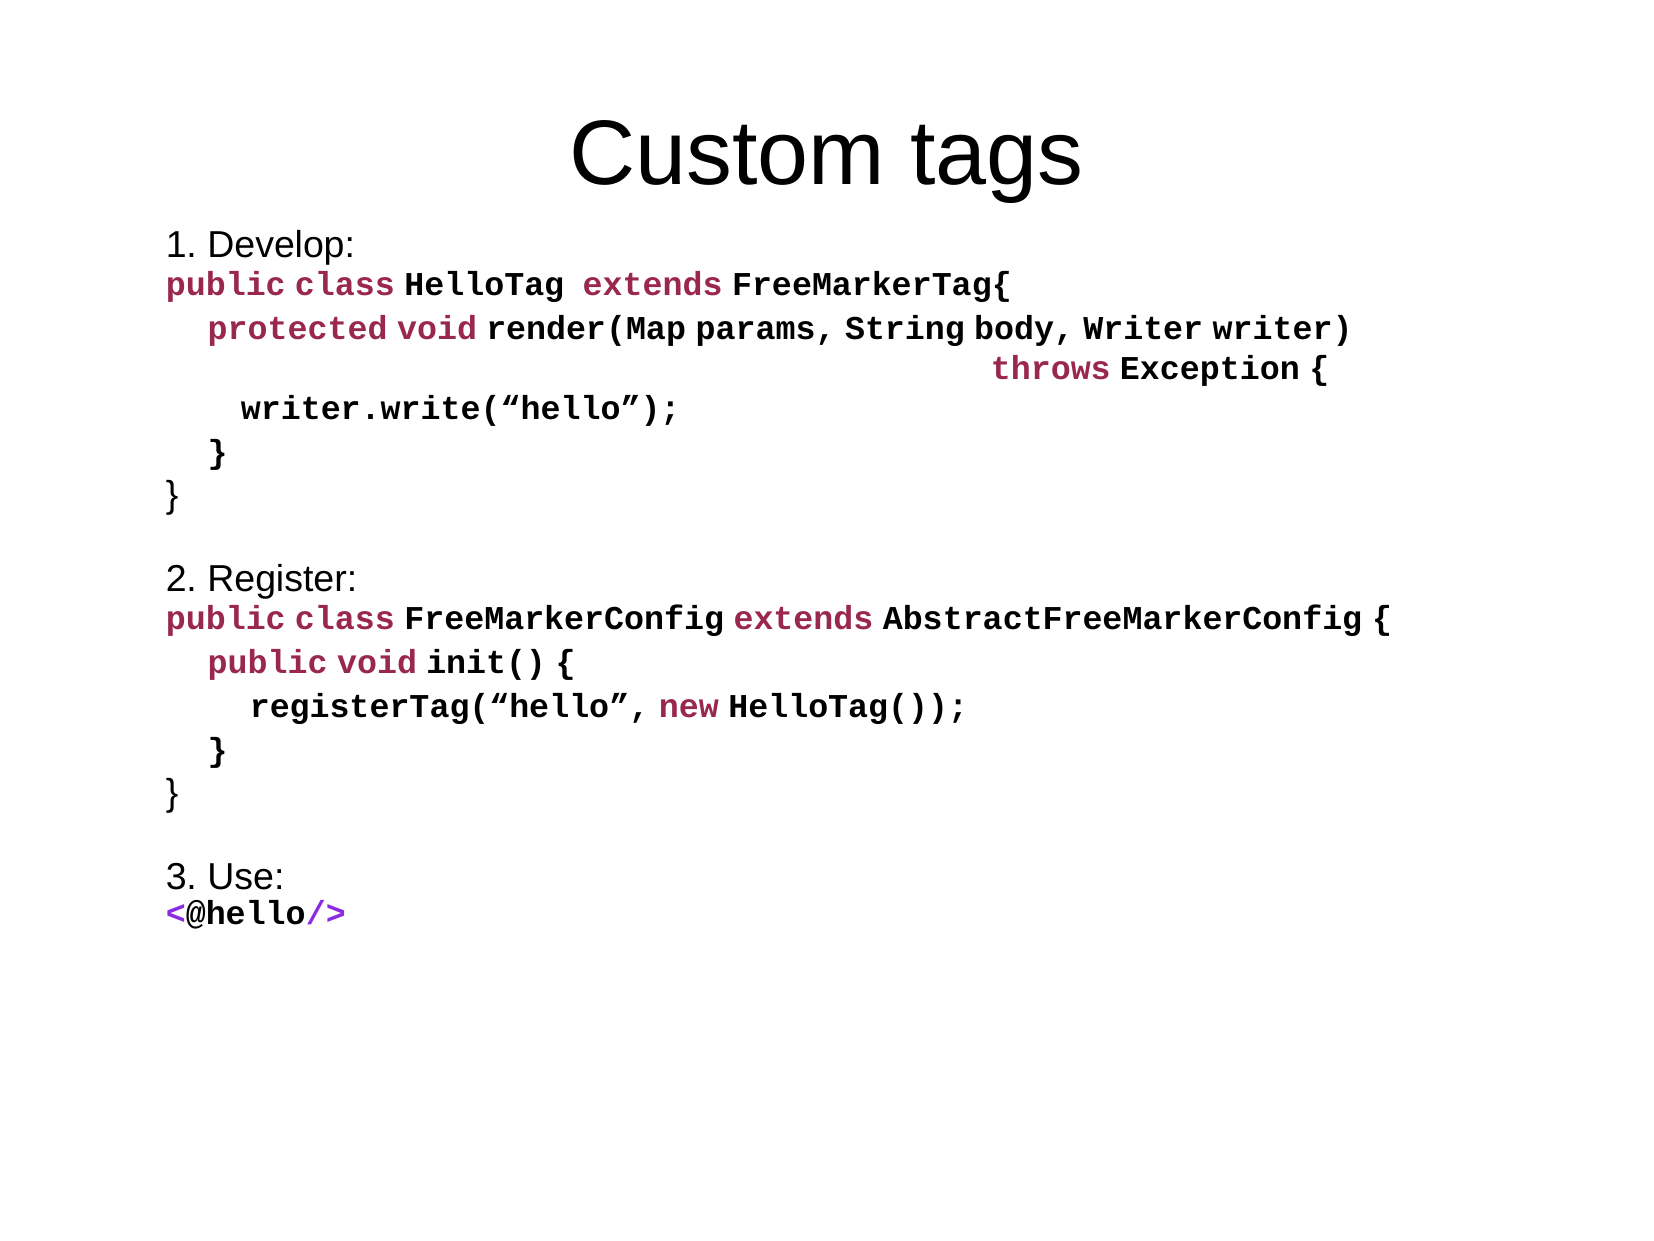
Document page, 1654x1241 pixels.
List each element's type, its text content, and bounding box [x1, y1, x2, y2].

text_box 1. Develop: public class HelloTag extends FreeMarkerTag{ protected void render(Map params, String body, Writer writer) throws Exception { writer.write(“hello”); } } 2. Register: public class FreeMarkerConfig extends AbstractFreeMarkerConfig { public void init() { registerTag(“hello”, new HelloTag()); } } 3. Use: <@hello/> [151, 216, 1408, 985]
title Custom tags [82, 56, 1571, 250]
